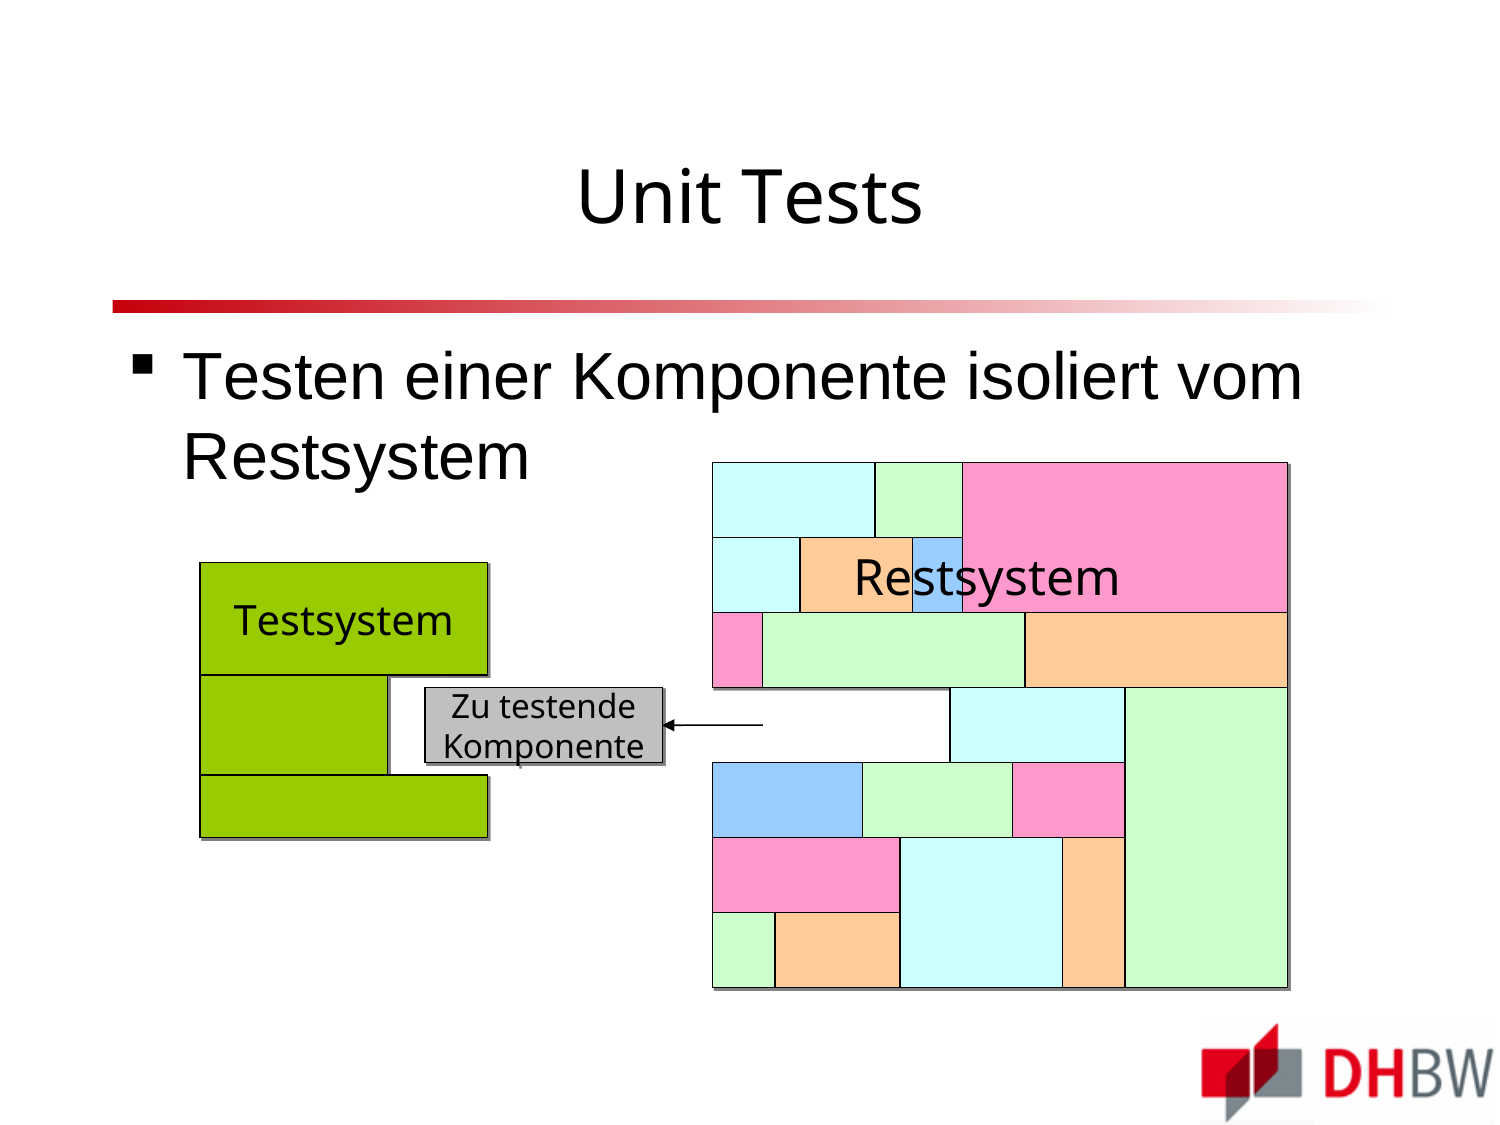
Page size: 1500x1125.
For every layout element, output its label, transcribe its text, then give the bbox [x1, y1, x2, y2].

text_box Testsystem [200, 562, 488, 675]
text_box [199, 674, 488, 838]
text_box [687, 462, 1288, 988]
title Unit Tests [112, 99, 1388, 288]
text_box Zu testende Komponente [424, 687, 663, 763]
picture [1200, 1021, 1495, 1125]
list Testen einer Komponente isoliert vom Restsystem [112, 324, 1388, 1051]
text_box Restsystem [774, 537, 1201, 612]
